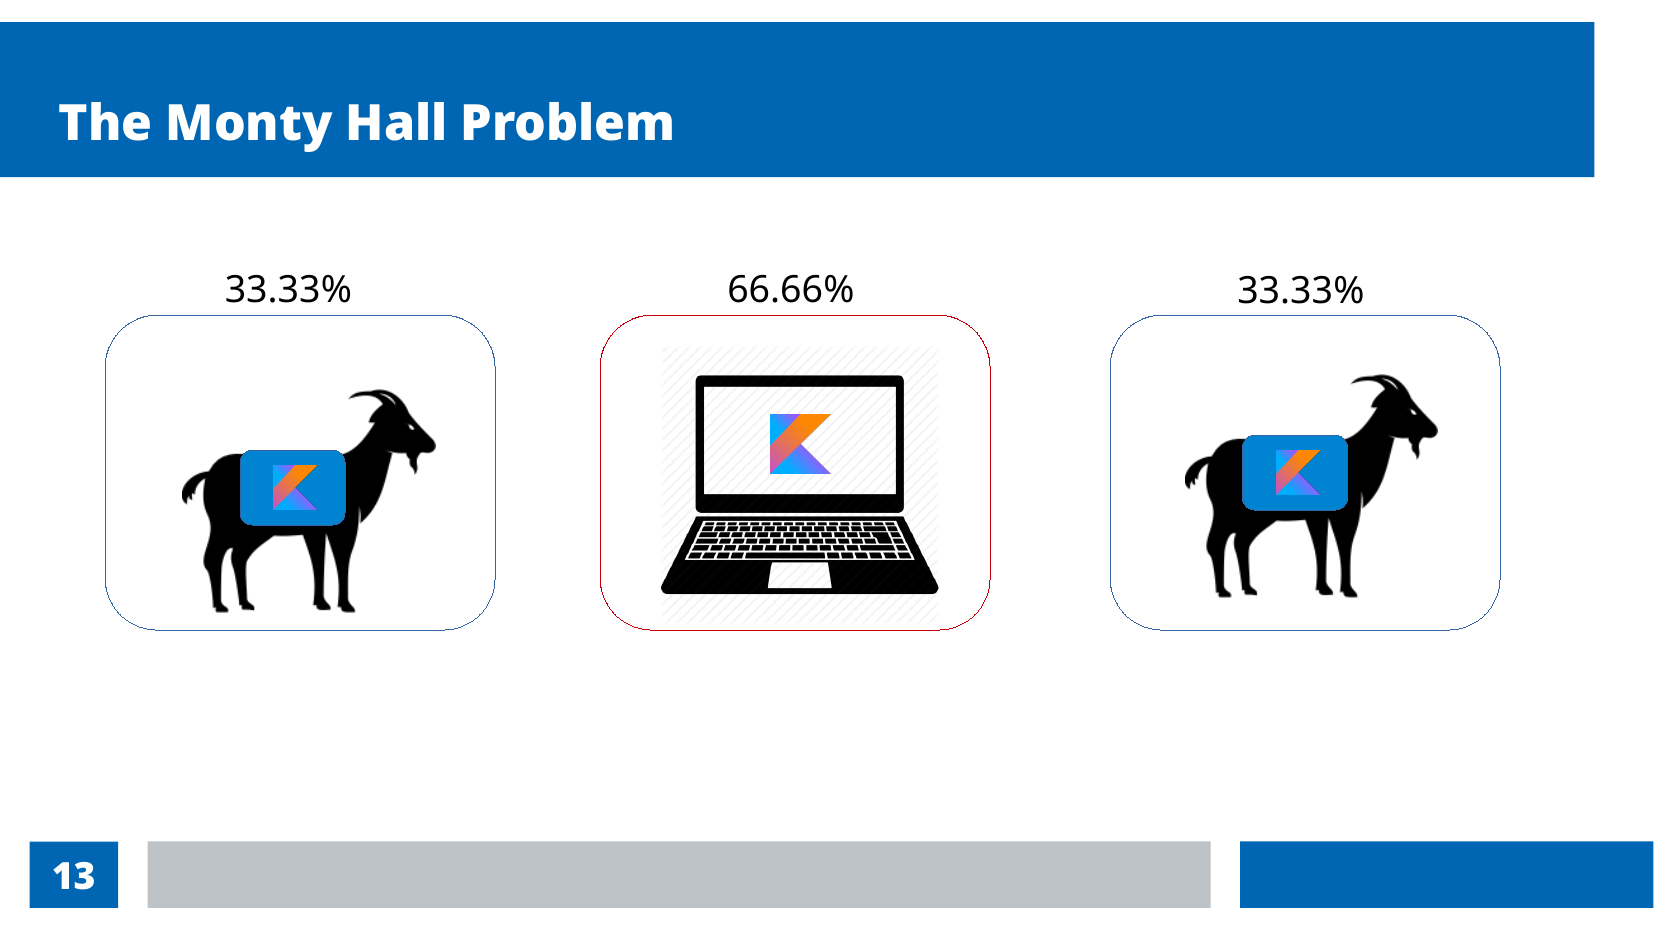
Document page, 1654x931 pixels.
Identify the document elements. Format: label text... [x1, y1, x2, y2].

text_box 66.66% [712, 255, 886, 314]
text_box [240, 450, 346, 526]
picture [659, 344, 940, 625]
title The Monty Hall Problem [59, 44, 1595, 156]
picture [1185, 359, 1438, 613]
picture [182, 374, 436, 628]
text_box [1242, 435, 1348, 511]
text_box 33.33% [210, 255, 383, 314]
text_box 33.33% [1222, 256, 1396, 316]
